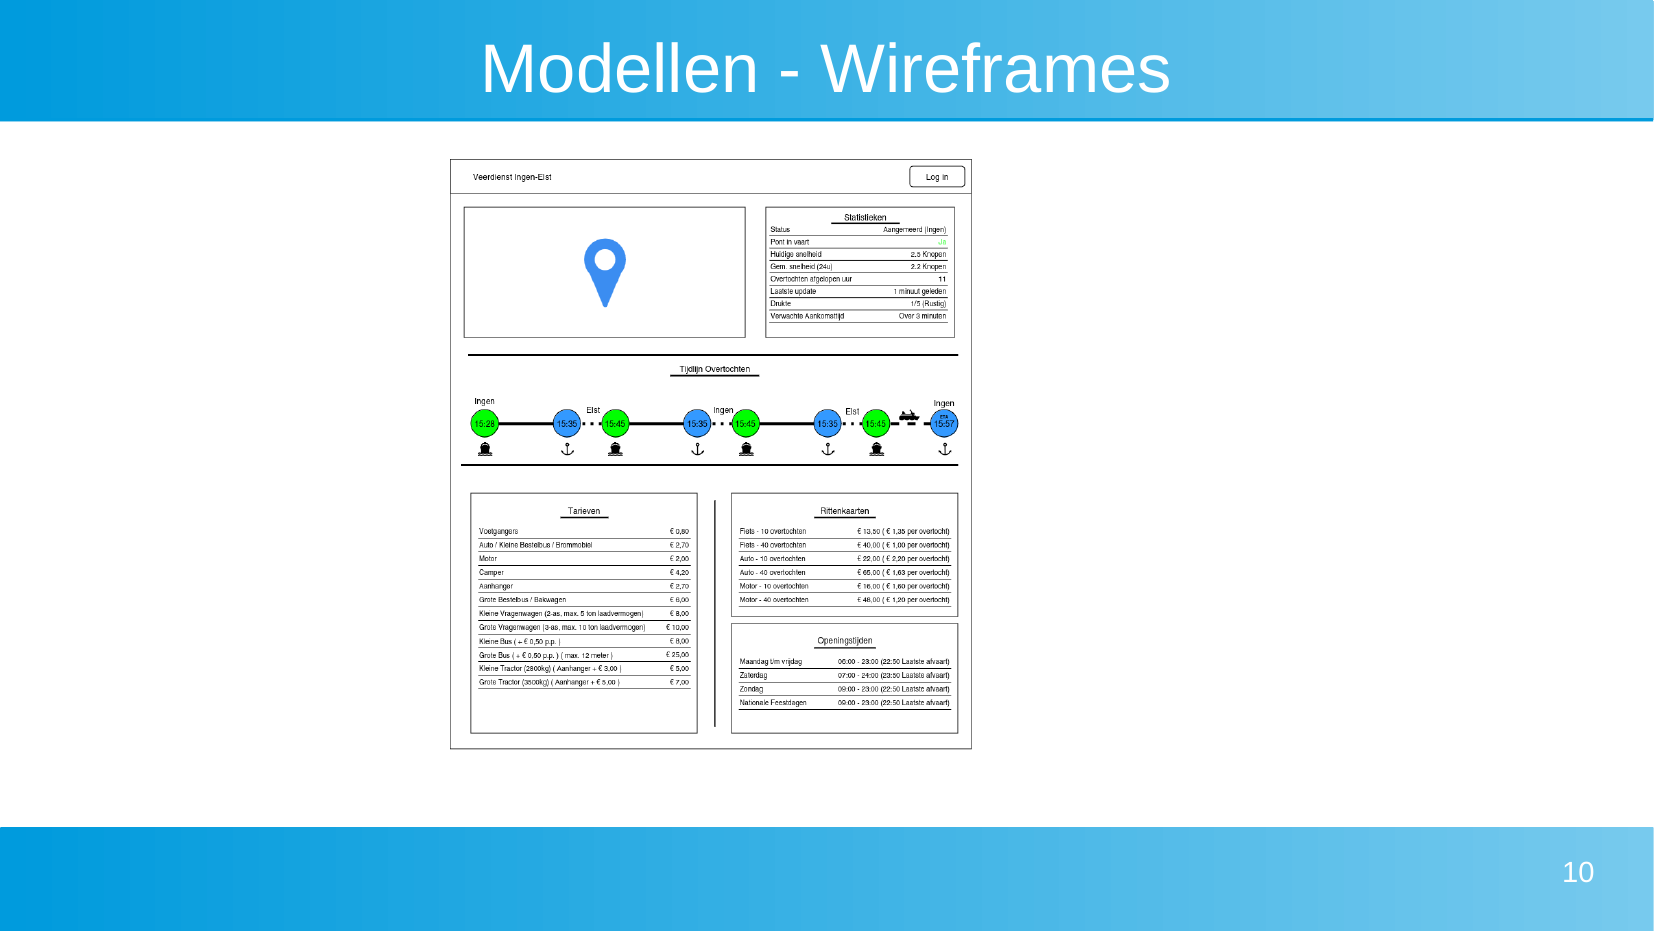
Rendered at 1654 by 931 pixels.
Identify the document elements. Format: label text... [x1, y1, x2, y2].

picture [450, 159, 976, 751]
title Modellen - Wireframes [59, 29, 1595, 108]
